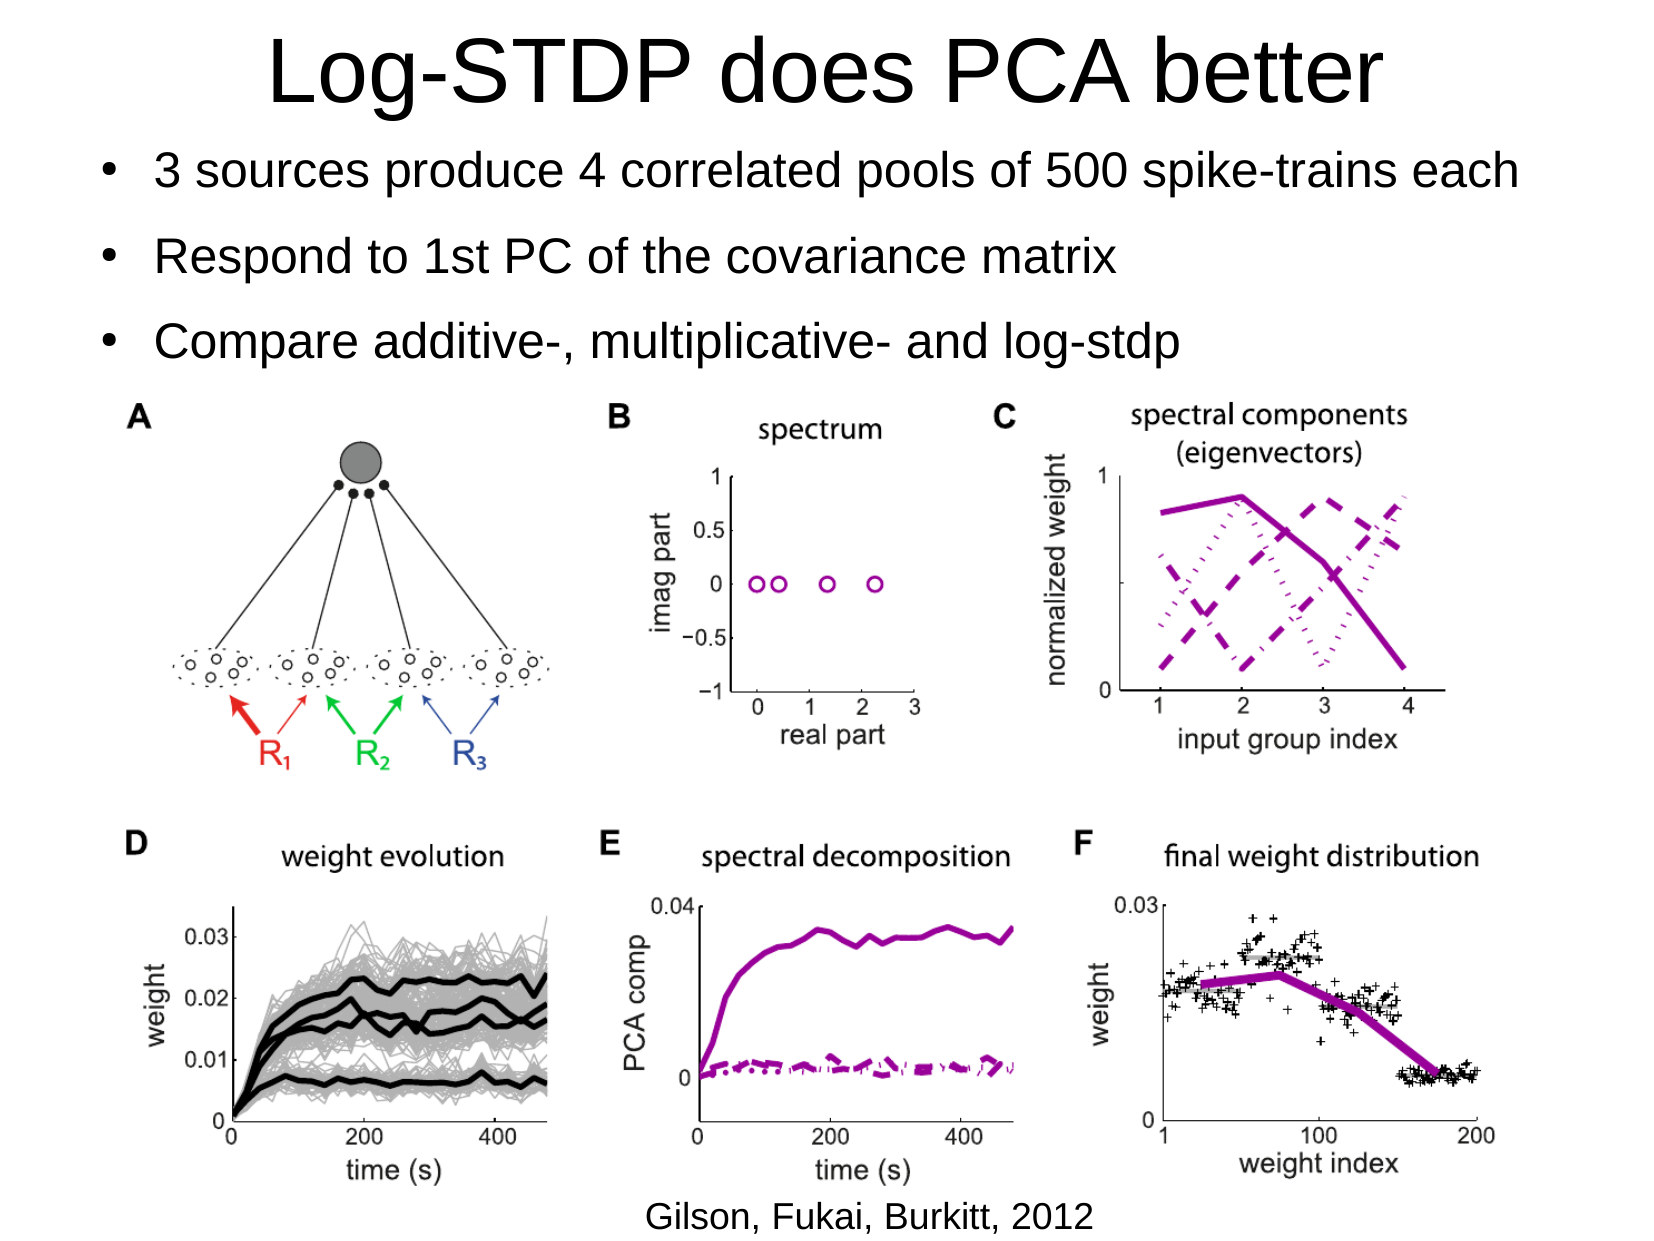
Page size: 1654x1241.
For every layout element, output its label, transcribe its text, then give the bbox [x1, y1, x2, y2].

picture [103, 382, 1559, 1197]
title Log-STDP does PCA better [82, 0, 1571, 142]
list 3 sources produce 4 correlated pools of 500 spike-trains each Respond to 1st PC of the covariance matrix Compare additive-, multiplicative- and log-stdp [82, 142, 1571, 862]
text_box Gilson, Fukai, Burkitt, 2012 [630, 1188, 1110, 1241]
